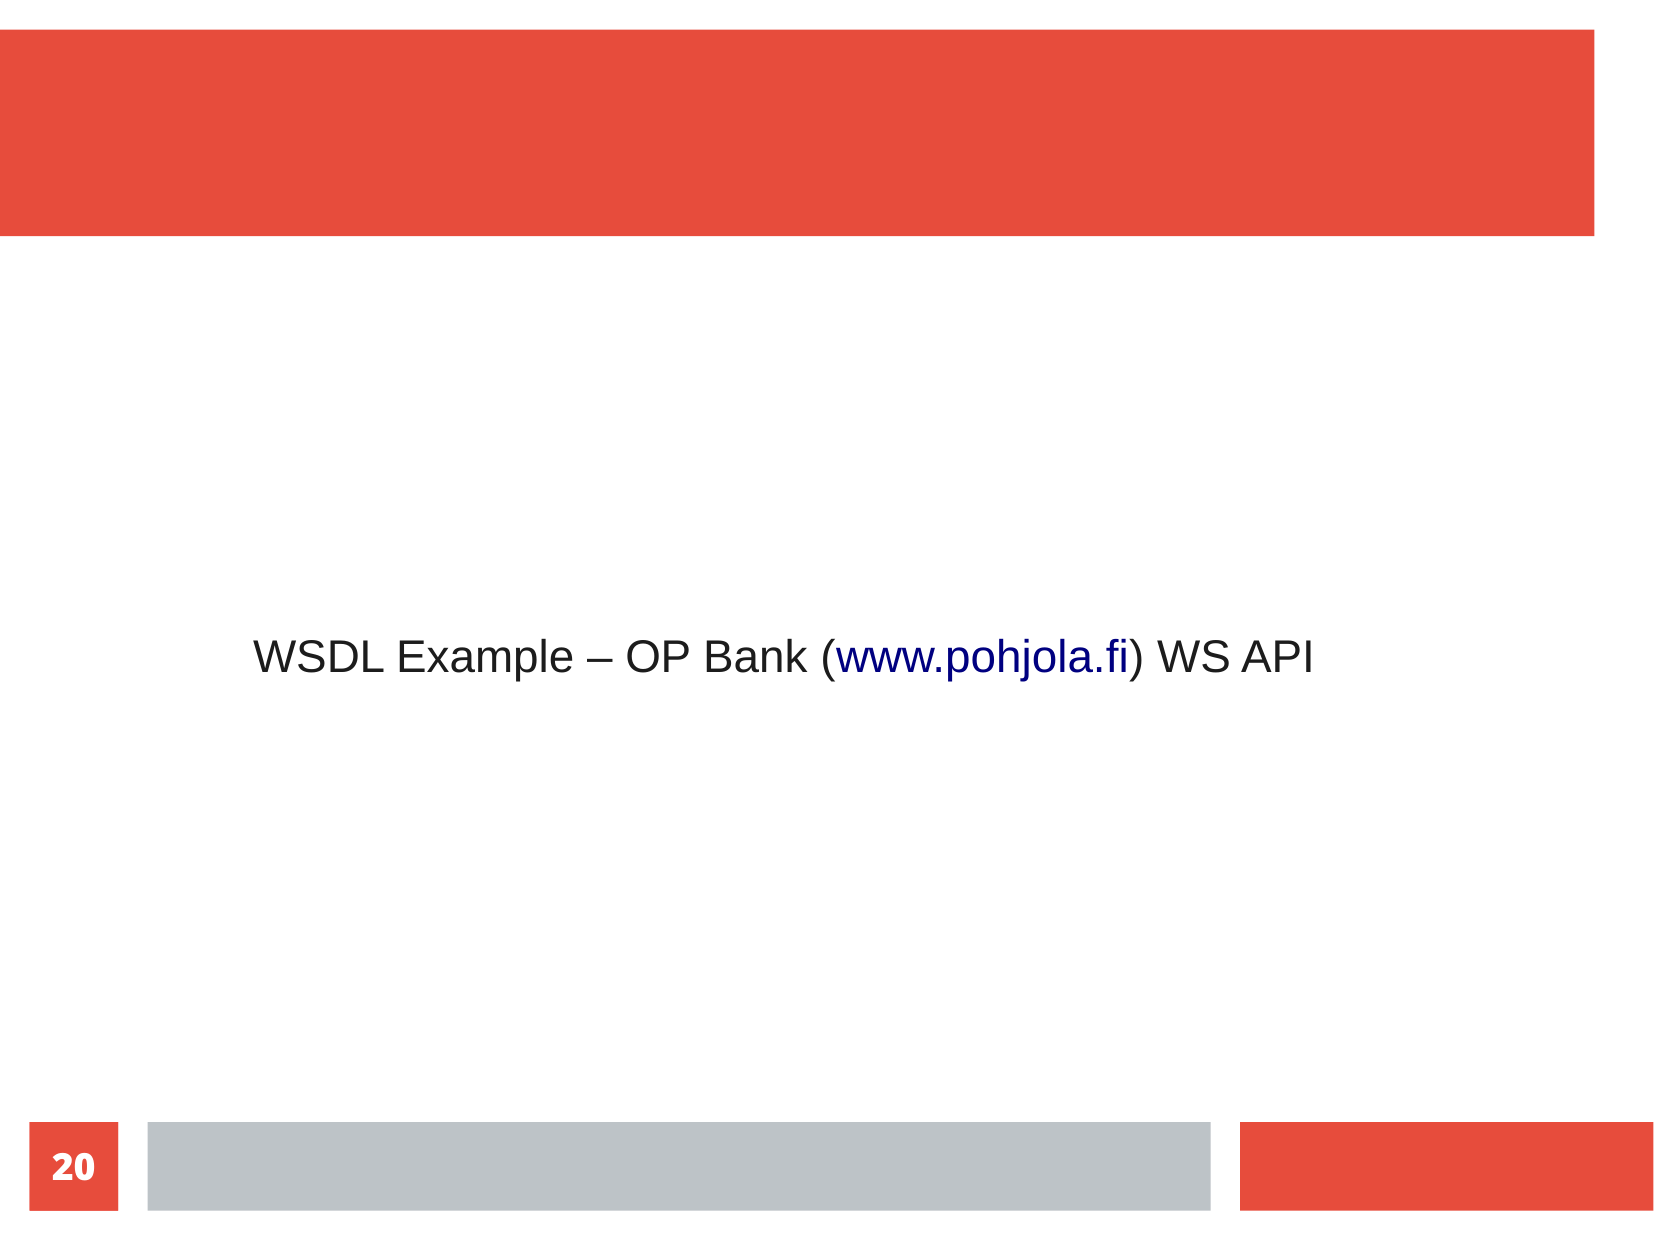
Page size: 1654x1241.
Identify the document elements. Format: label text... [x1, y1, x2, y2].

subtitle WSDL Example – OP Bank (www.pohjola.fi) WS API [23, 271, 1642, 1096]
